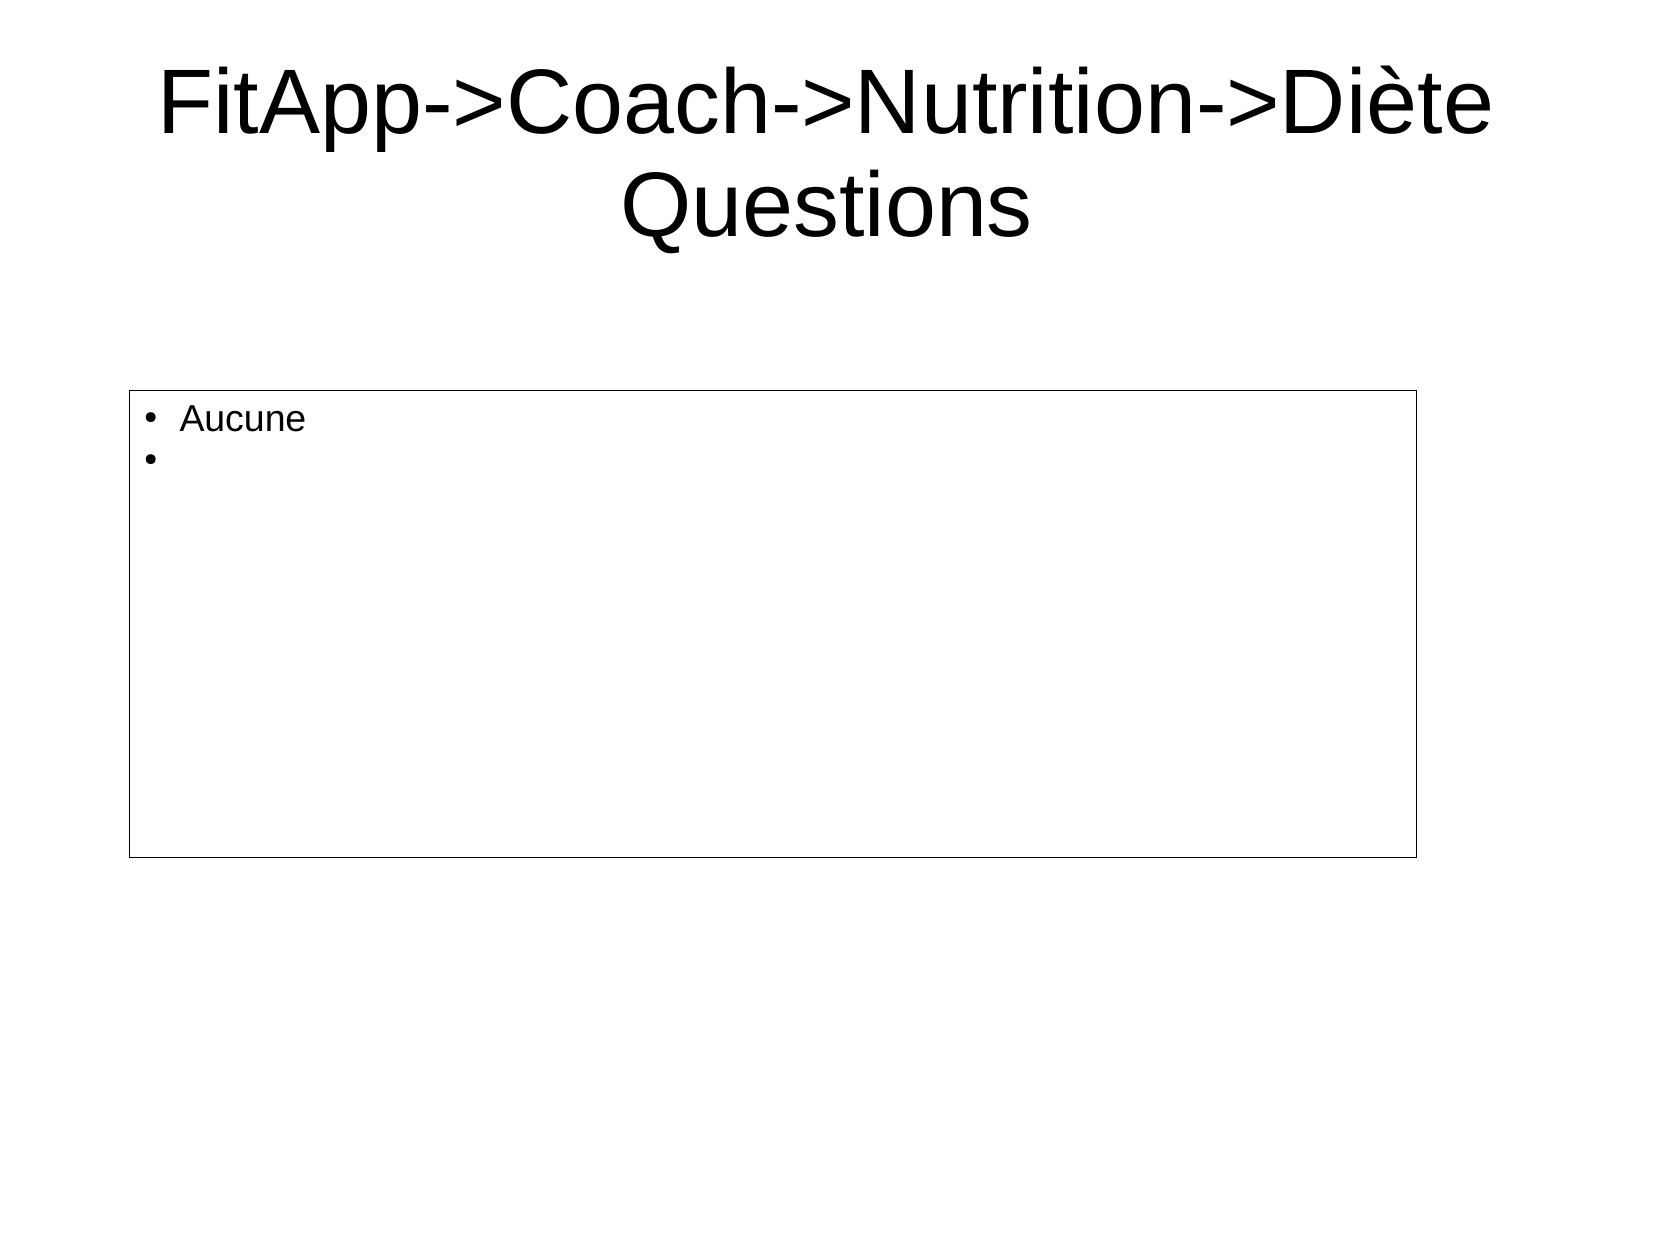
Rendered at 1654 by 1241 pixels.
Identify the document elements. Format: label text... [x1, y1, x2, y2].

title FitApp->Coach->Nutrition->Diète Questions [47, 0, 1607, 307]
text_box Aucune [129, 390, 1417, 858]
